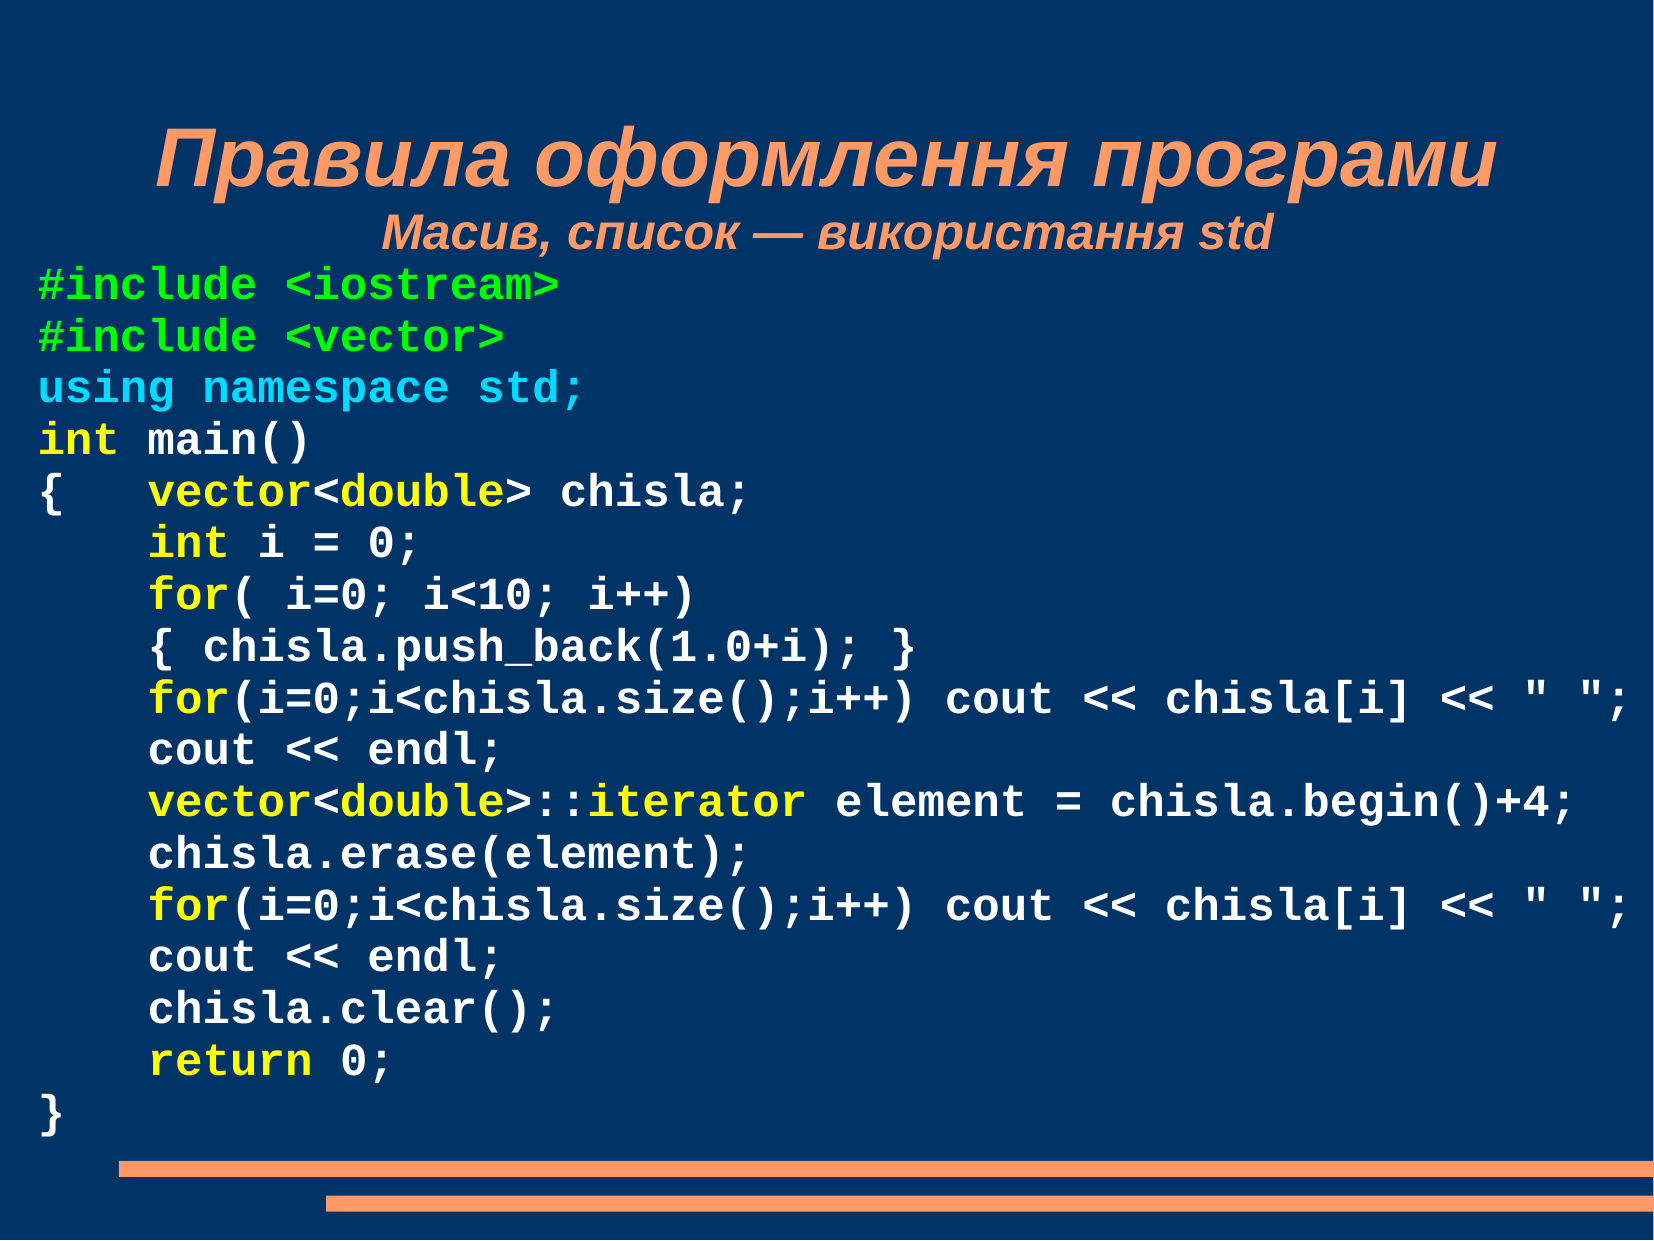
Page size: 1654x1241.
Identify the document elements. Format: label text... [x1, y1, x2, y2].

list #include <iostream> #include <vector> using namespace std; int main() { vector<double> chisla; int i = 0; for( i=0; i<10; i++) { chisla.push_back(1.0+i); } for(i=0;i<chisla.size();i++) cout << chisla[i] << " "; cout << endl; vector<double>::iterator element = chisla.begin()+4; chisla.erase(element); for(i=0;i<chisla.size();i++) cout << chisla[i] << " "; cout << endl; chisla.clear(); return 0; } [0, 261, 1654, 1141]
title Правила оформлення програми Масив, список — використання std [121, 46, 1534, 261]
